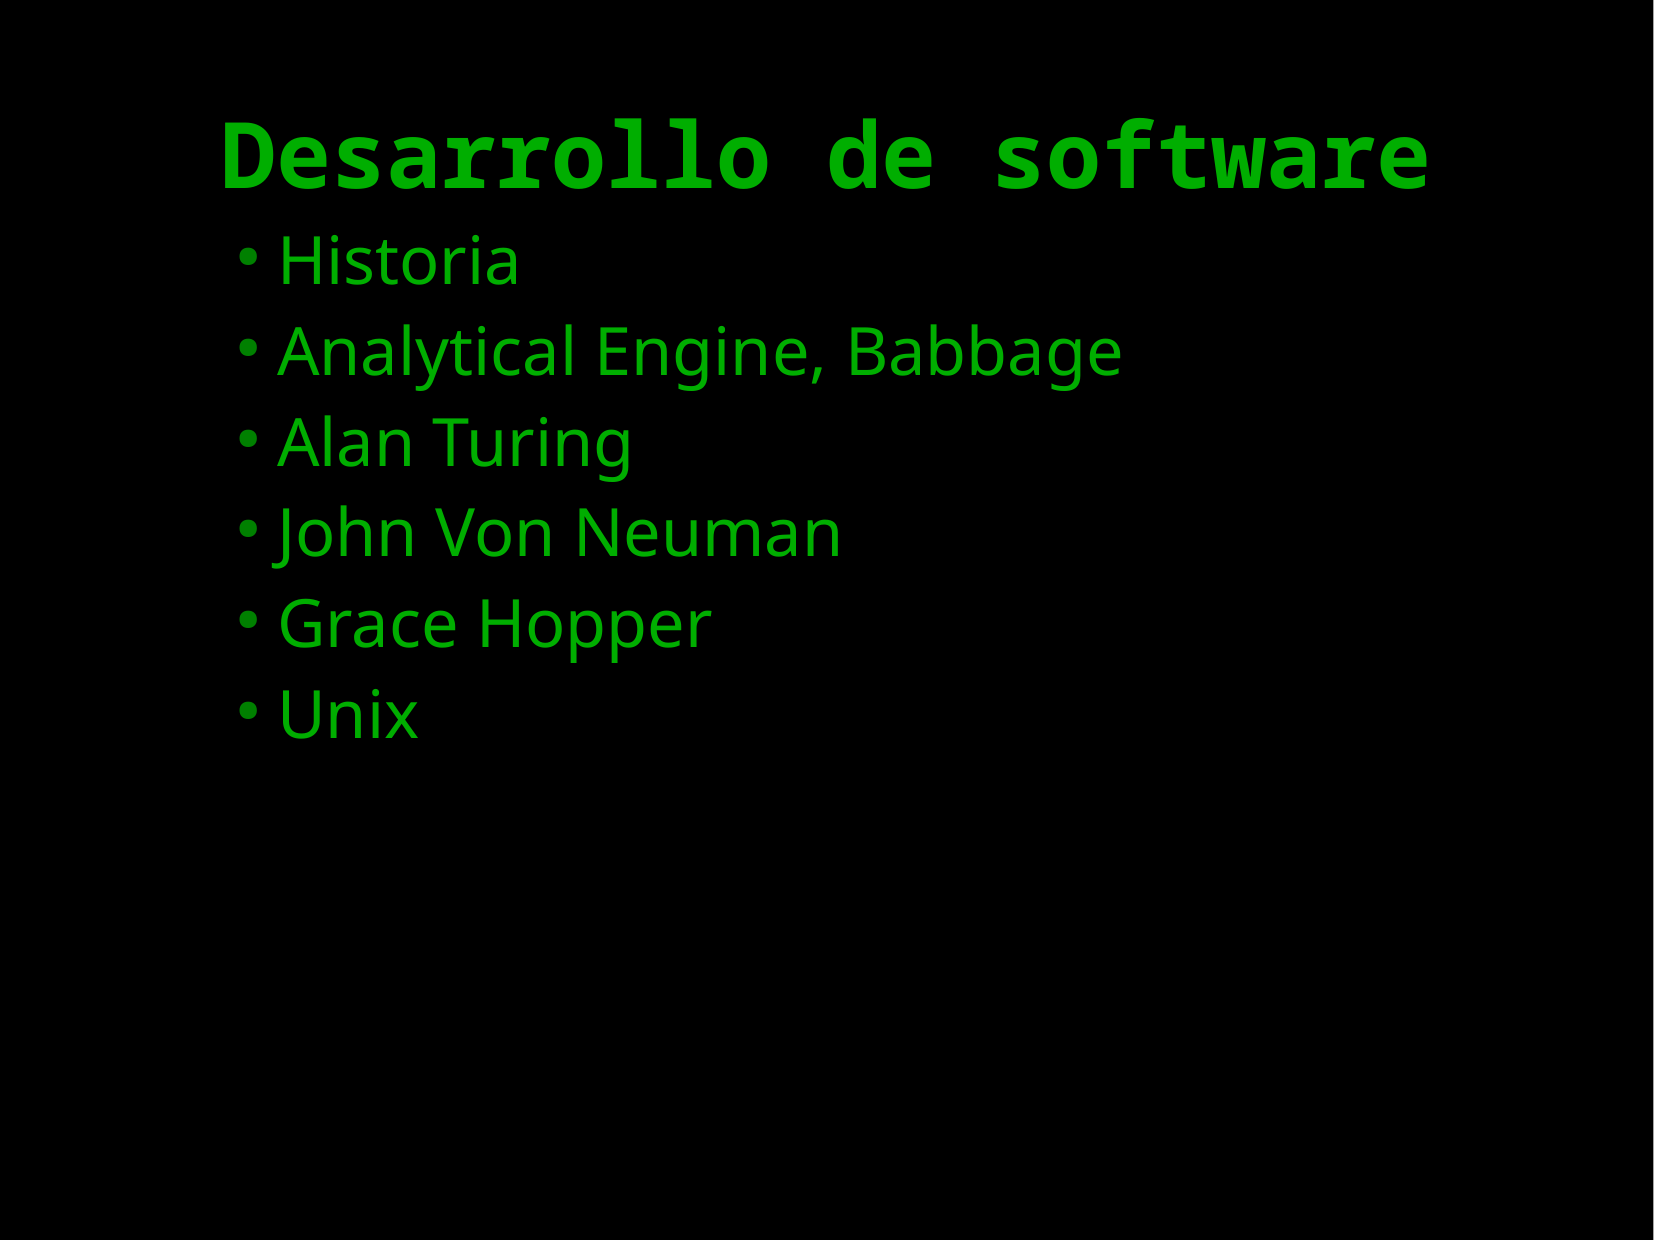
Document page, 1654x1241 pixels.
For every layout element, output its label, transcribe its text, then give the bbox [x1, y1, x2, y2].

subtitle Historia Analytical Engine, Babbage Alan Turing John Von Neuman Grace Hopper Unix [236, 266, 1406, 887]
title Desarrollo de software [82, 43, 1571, 263]
